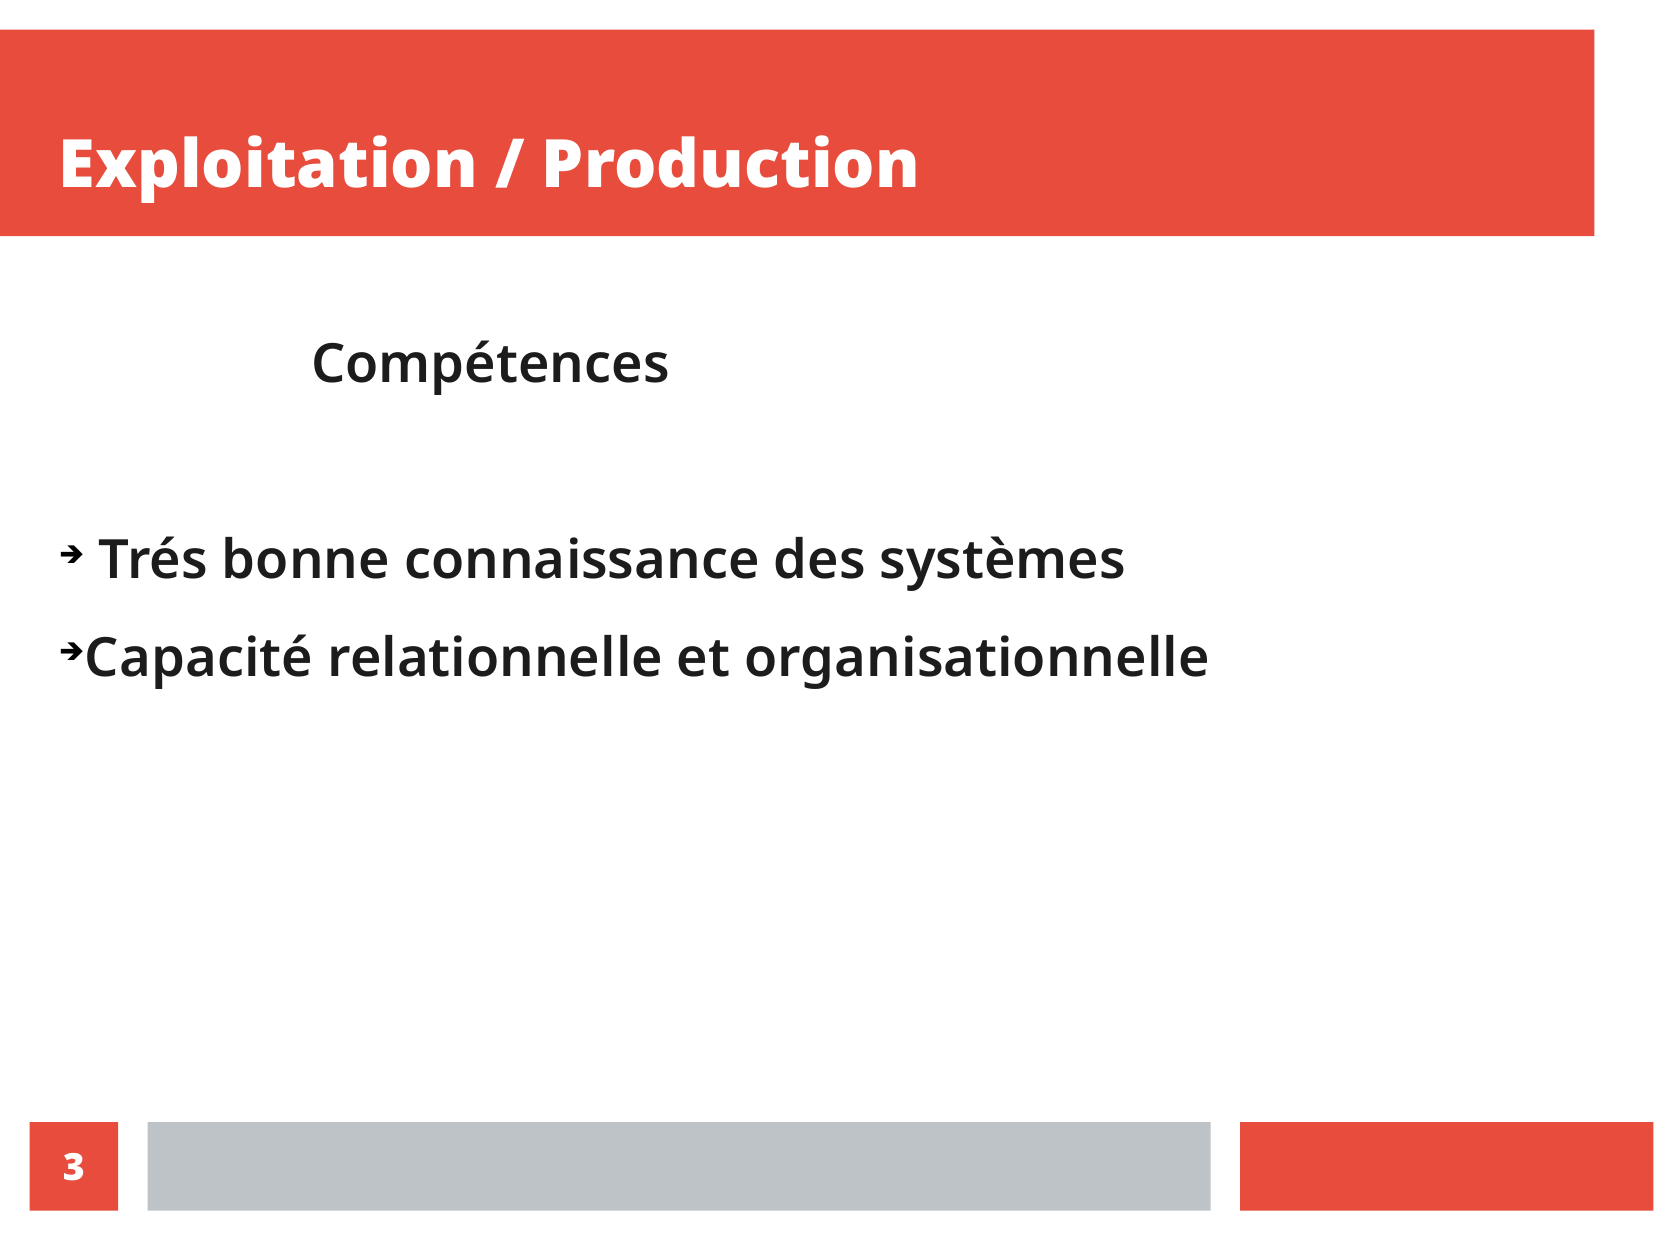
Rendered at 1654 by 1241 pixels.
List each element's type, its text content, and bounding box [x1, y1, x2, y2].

title Exploitation / Production [59, 59, 1595, 207]
list Compétences Trés bonne connaissance des systèmes Capacité relationnelle et organisationnelle [59, 324, 1565, 1093]
